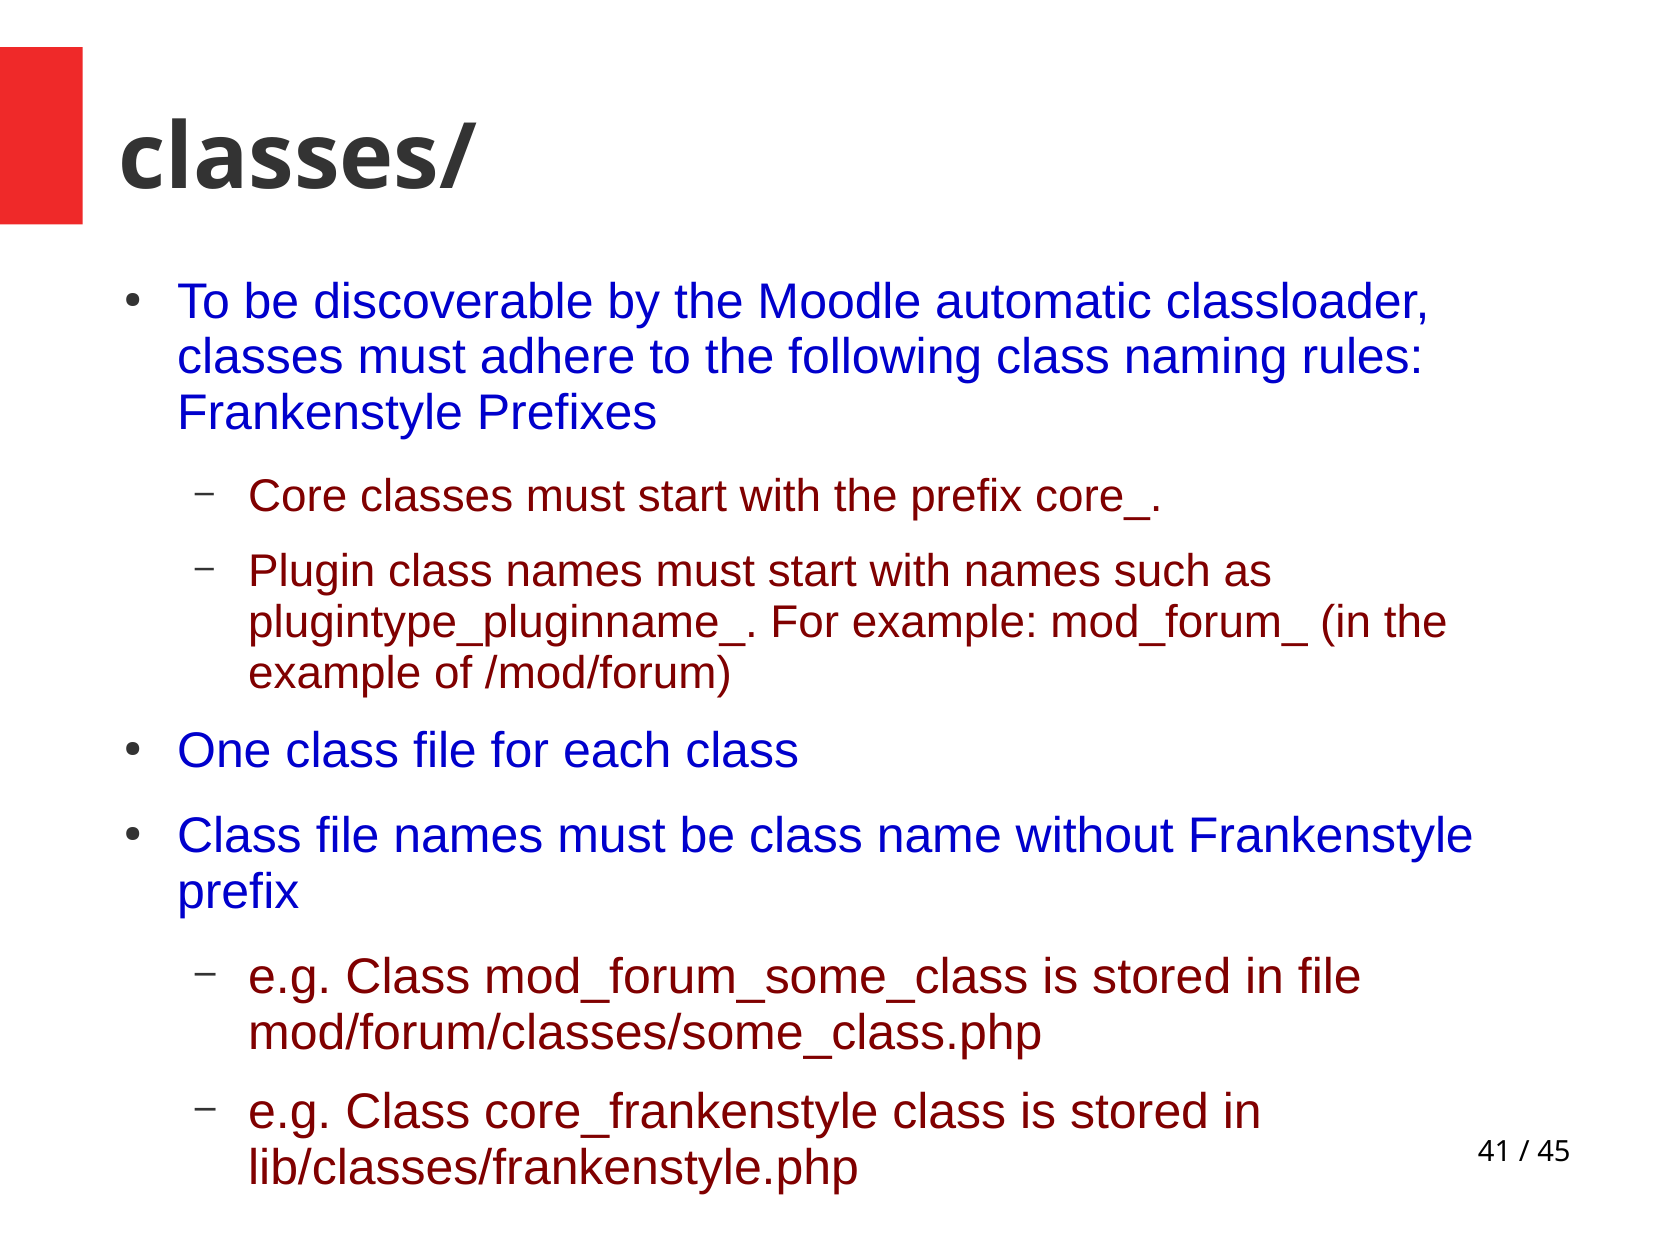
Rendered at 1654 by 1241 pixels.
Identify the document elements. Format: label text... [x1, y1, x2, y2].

title classes/ [118, 49, 1571, 257]
list To be discoverable by the Moodle automatic classloader, classes must adhere to the following class naming rules: Frankenstyle Prefixes Core classes must start with the prefix core_. Plugin class names must start with names such as plugintype_pluginname_. For example: mod_forum_ (in the example of /mod/forum) One class file for each class Class file names must be class name without Frankenstyle prefix e.g. Class mod_forum_some_class is stored in file mod/forum/classes/some_class.php e.g. Class core_frankenstyle class is stored in lib/classes/frankenstyle.php [106, 272, 1524, 993]
